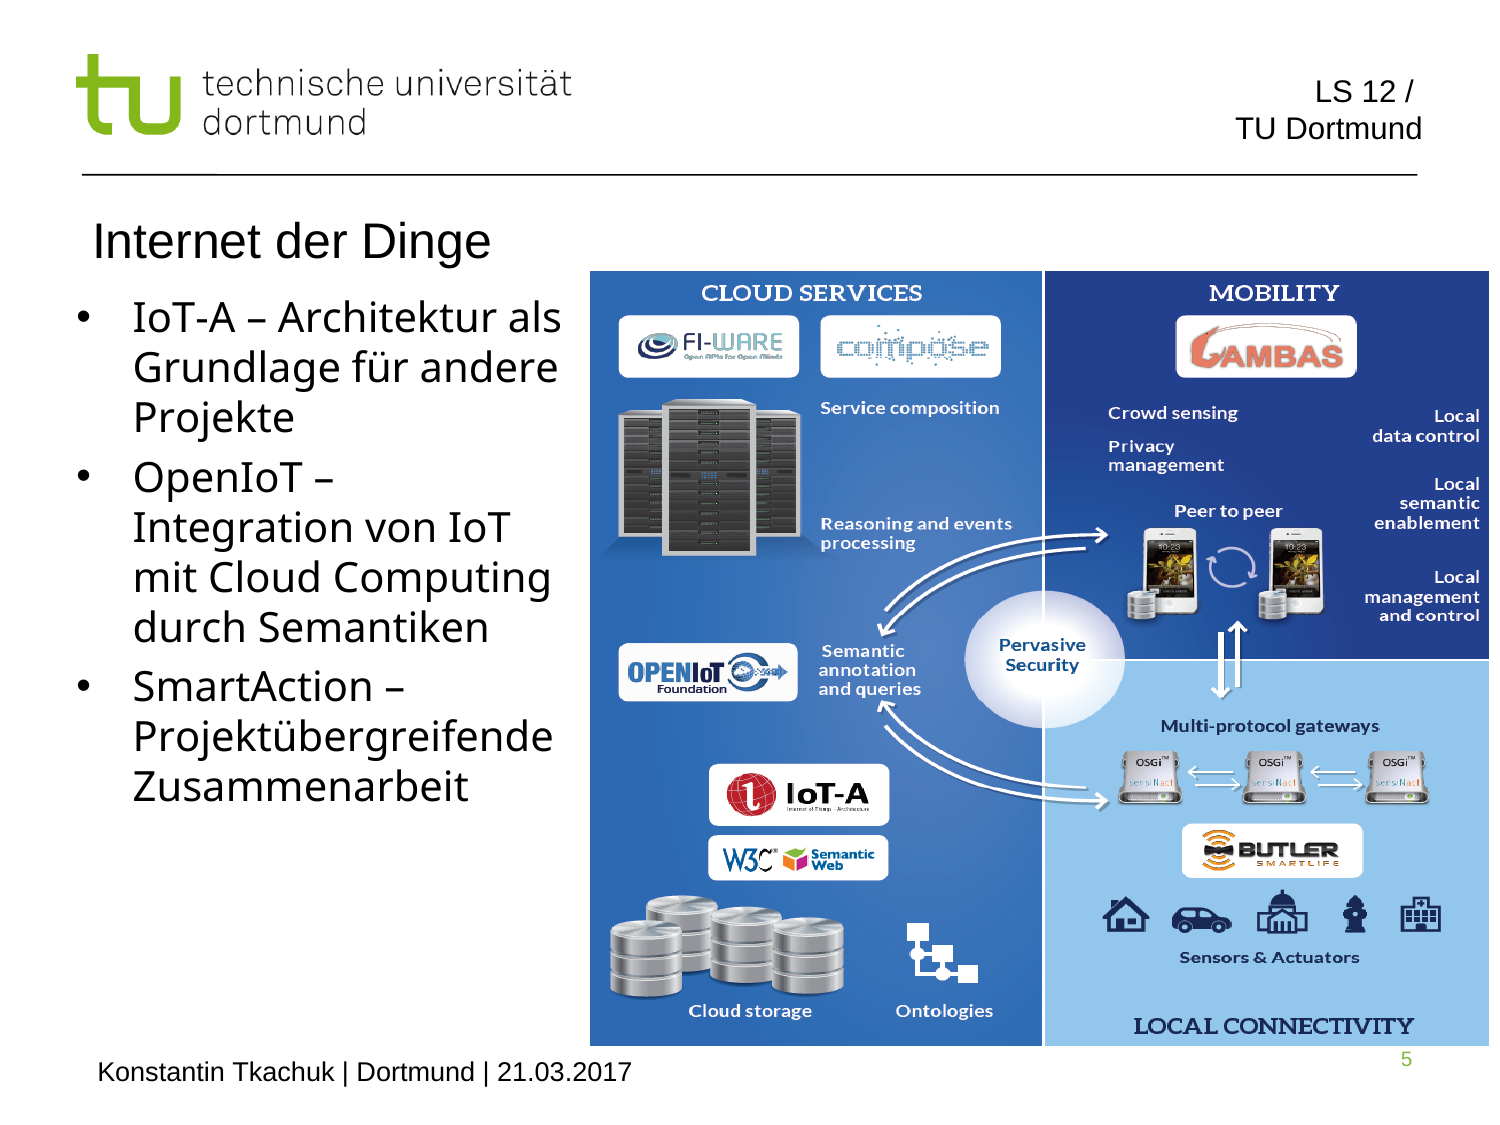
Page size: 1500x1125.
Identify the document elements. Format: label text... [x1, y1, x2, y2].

text_box Konstantin Tkachuk | Dortmund | 21.03.2017 [82, 1046, 733, 1083]
picture [76, 54, 573, 145]
title Internet der Dinge [77, 183, 1411, 295]
picture [590, 271, 1489, 1046]
list IoT-A – Architektur als Grundlage für andere Projekte OpenIoT – Integration von IoT mit Cloud Computing durch Semantiken SmartAction – Projektübergreifende Zusammenarbeit [61, 283, 579, 1028]
